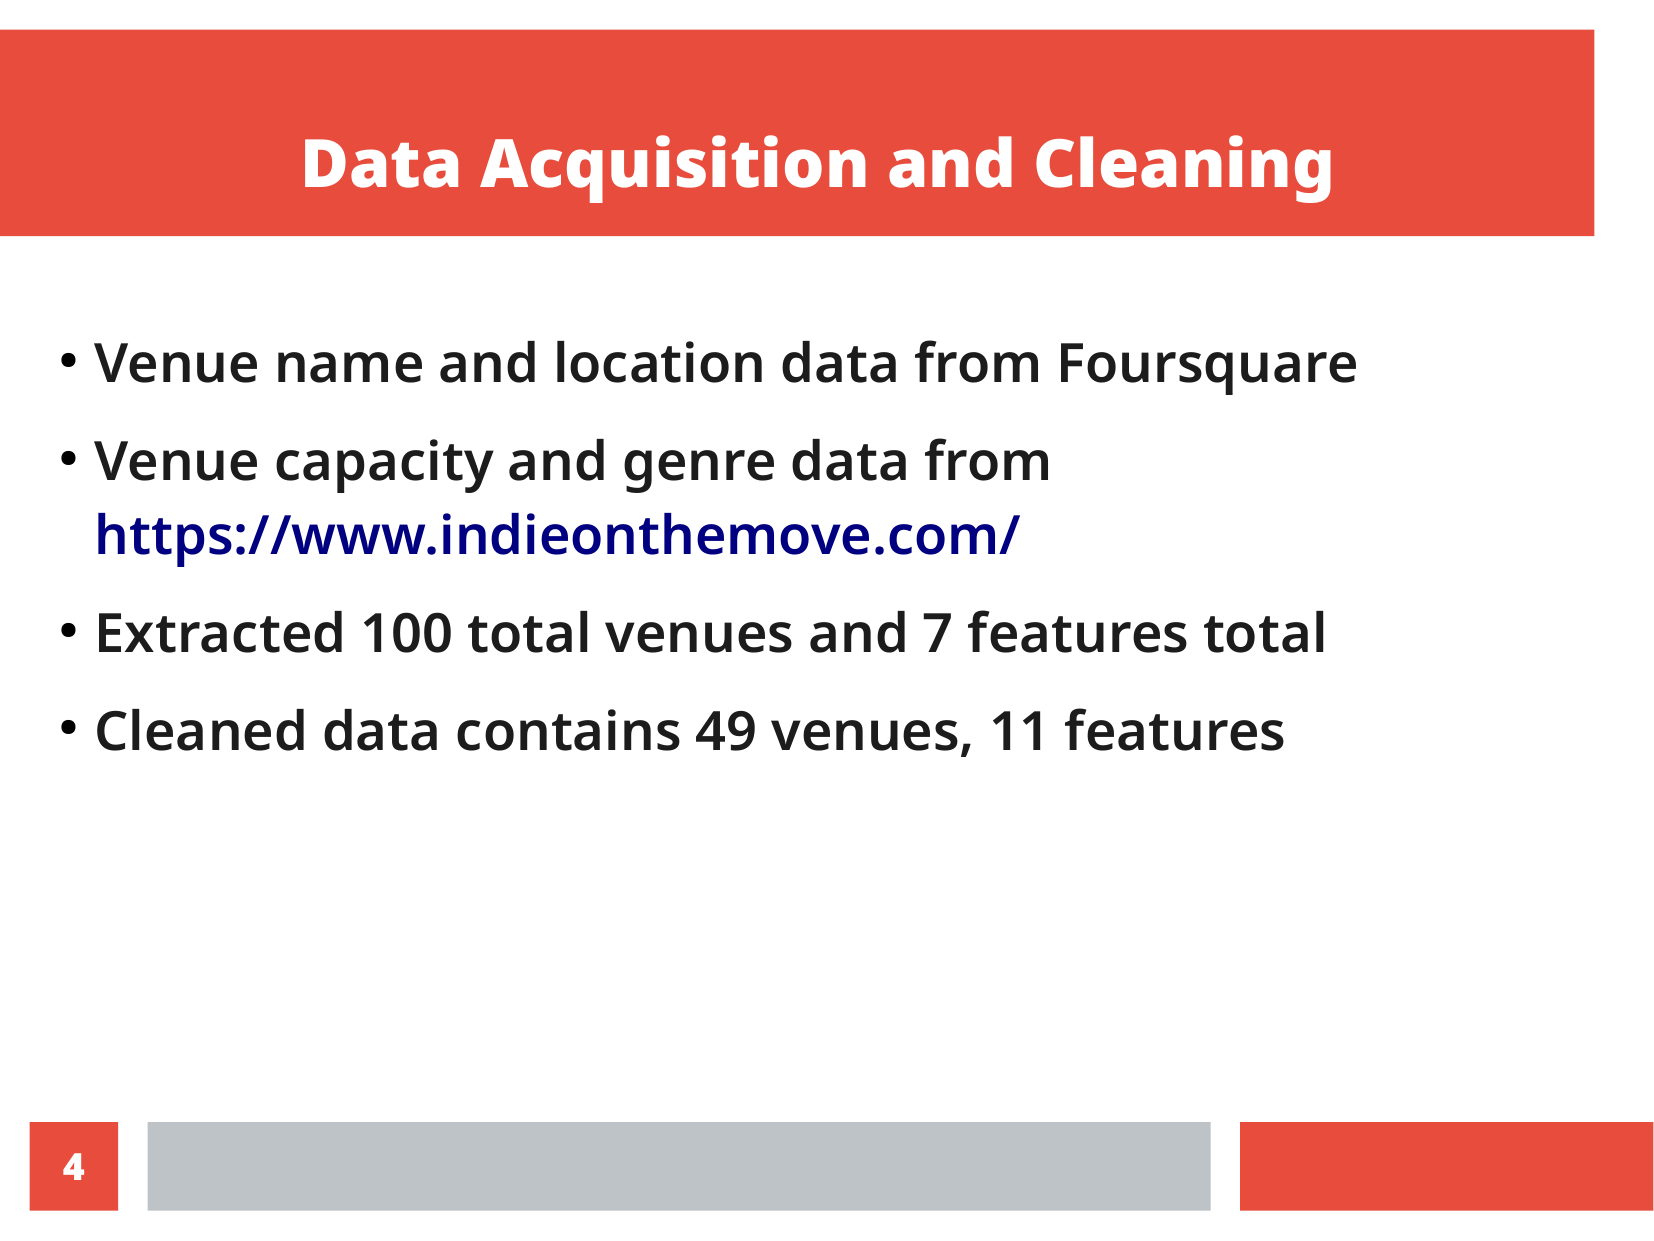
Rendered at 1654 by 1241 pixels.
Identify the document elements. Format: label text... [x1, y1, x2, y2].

title Data Acquisition and Cleaning [59, 59, 1595, 207]
list Venue name and location data from Foursquare Venue capacity and genre data from https://www.indieonthemove.com/ Extracted 100 total venues and 7 features total Cleaned data contains 49 venues, 11 features [59, 324, 1565, 1093]
